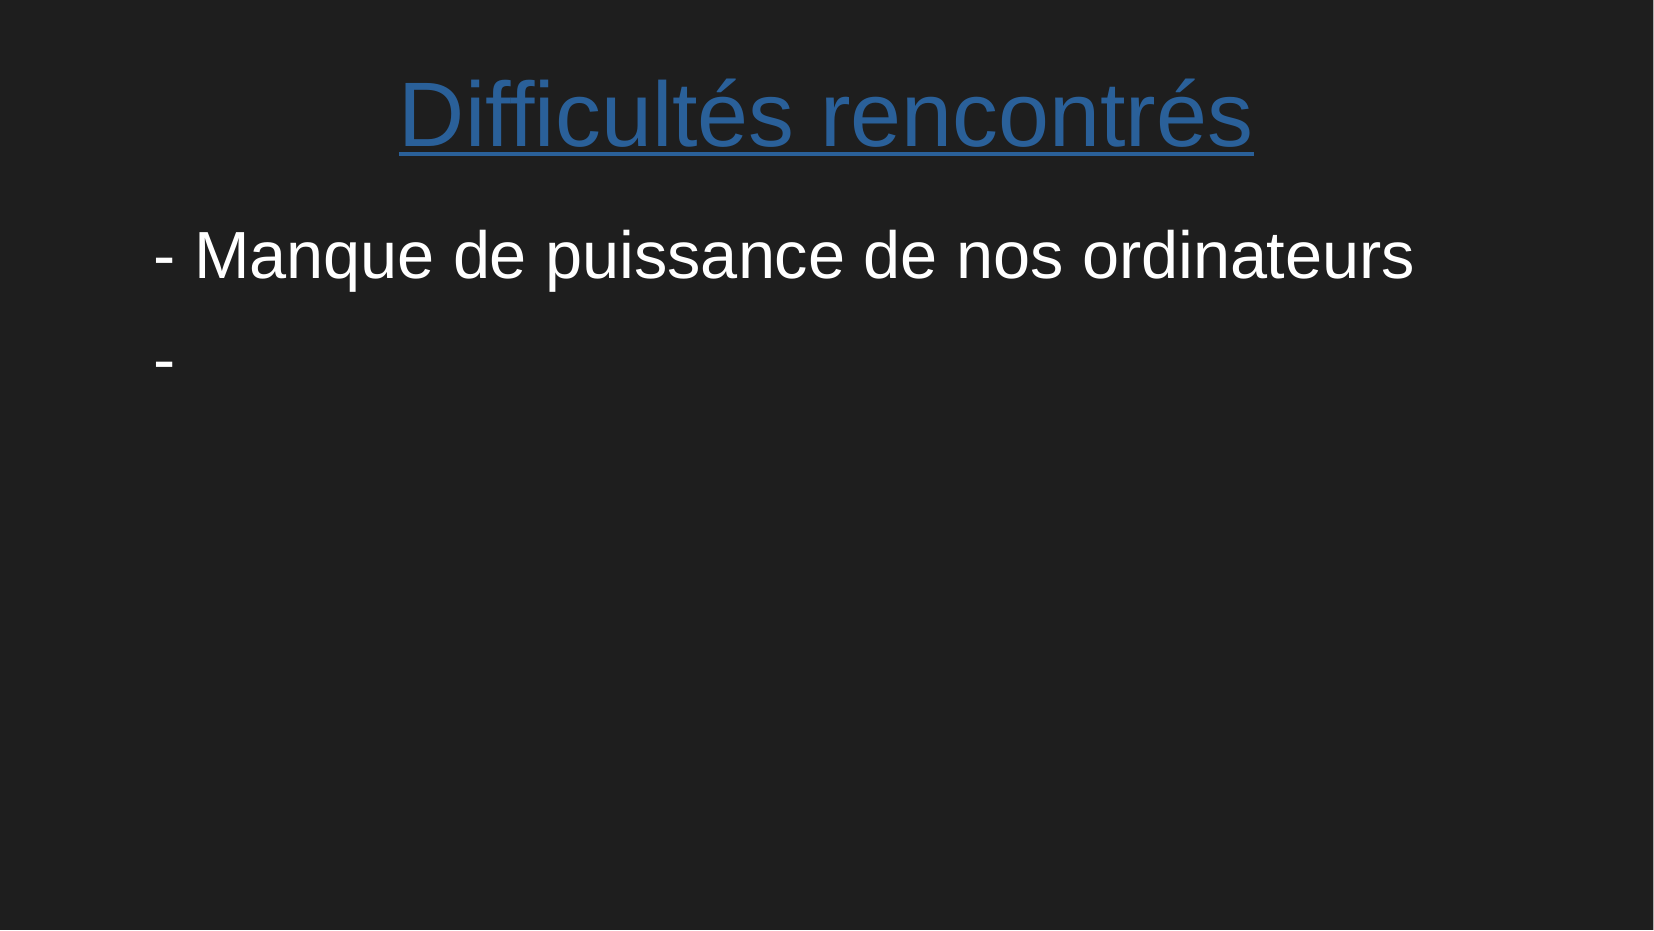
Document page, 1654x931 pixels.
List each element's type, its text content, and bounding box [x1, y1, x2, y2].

list - Manque de puissance de nos ordinateurs - [82, 217, 1571, 758]
title Difficultés rencontrés [82, 37, 1571, 193]
